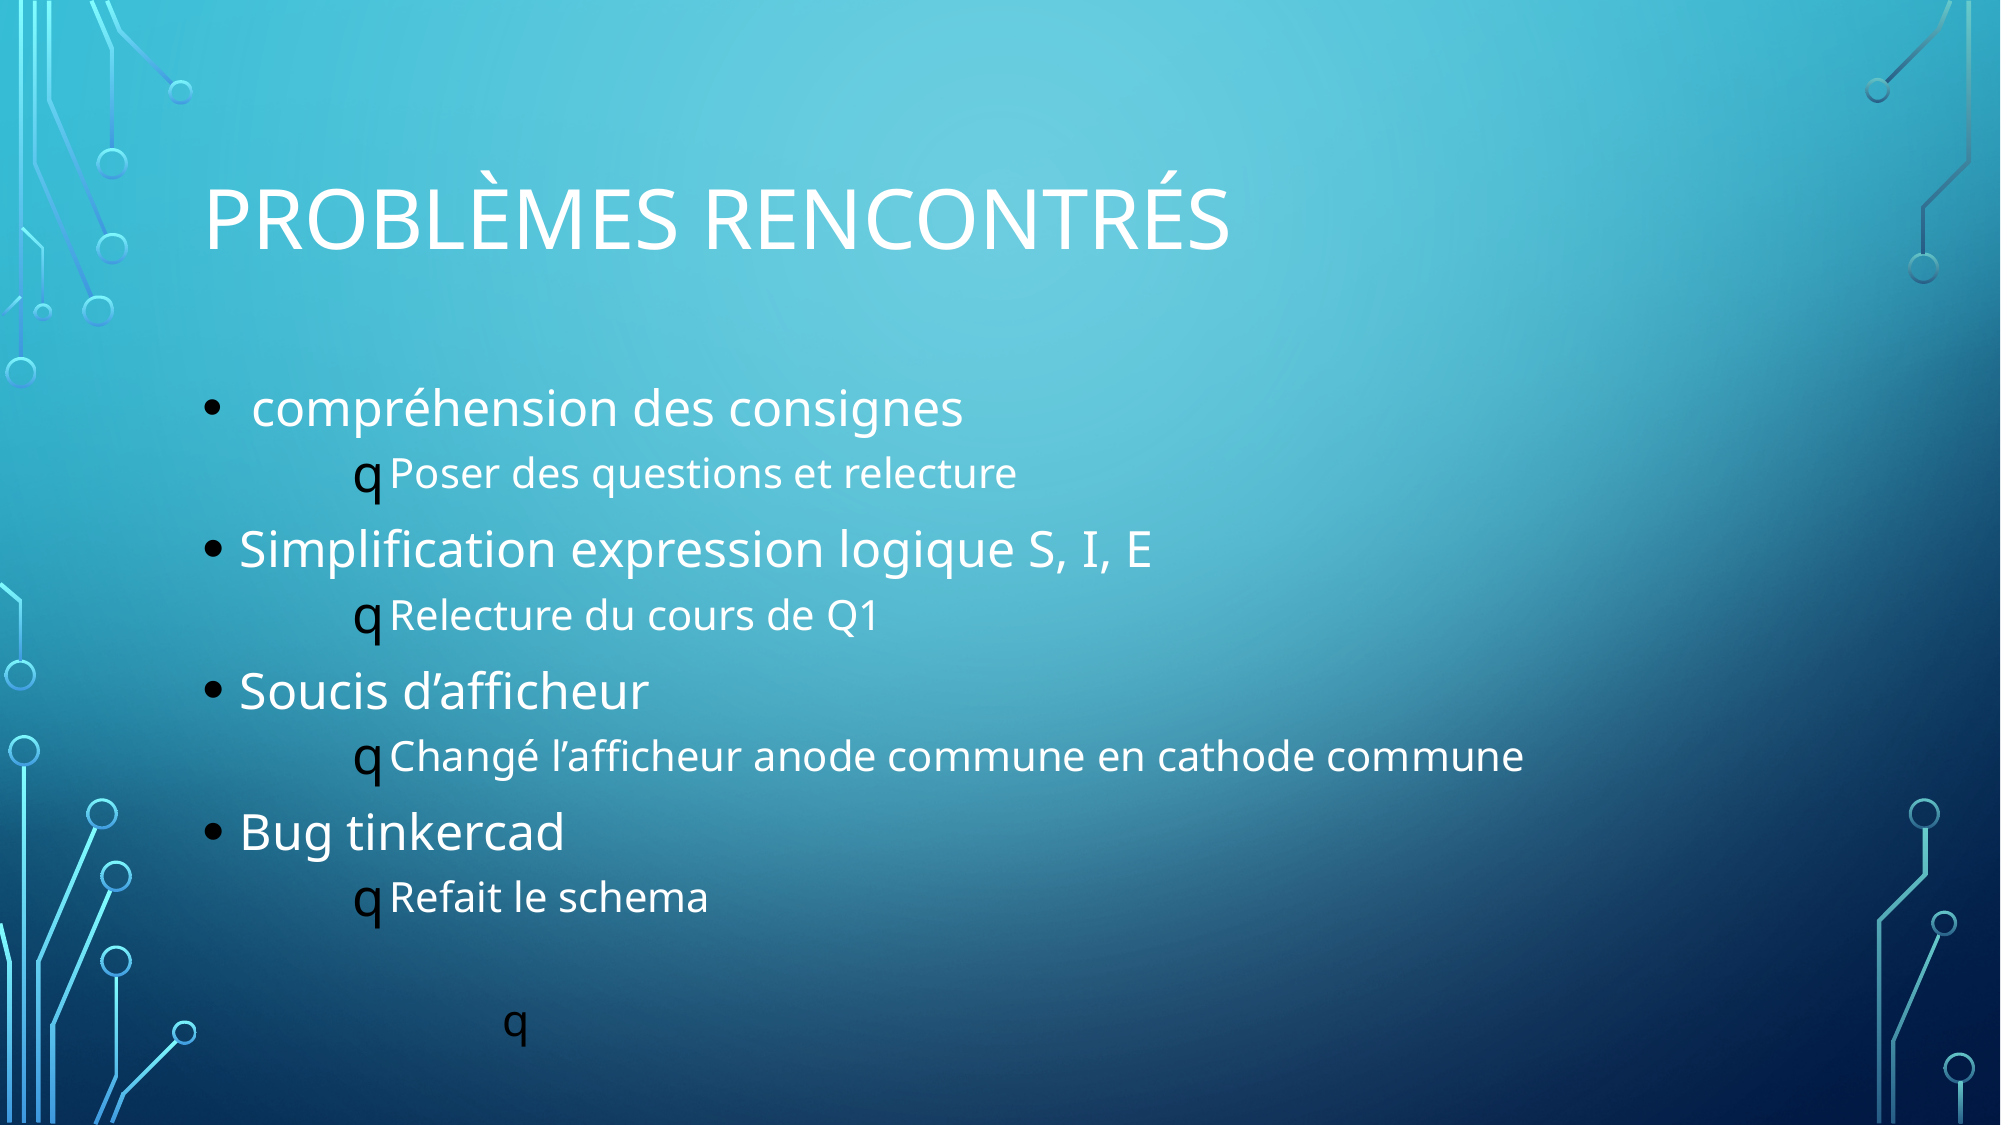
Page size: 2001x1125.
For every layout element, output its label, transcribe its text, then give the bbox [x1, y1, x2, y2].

list compréhension des consignes Poser des questions et relecture Simplification expression logique S, I, E Relecture du cours de Q1 Soucis d’afficheur Changé l’afficheur anode commune en cathode commune Bug tinkercad Refait le schema [187, 369, 1813, 951]
title Problèmes rencontrés [187, 101, 1813, 344]
